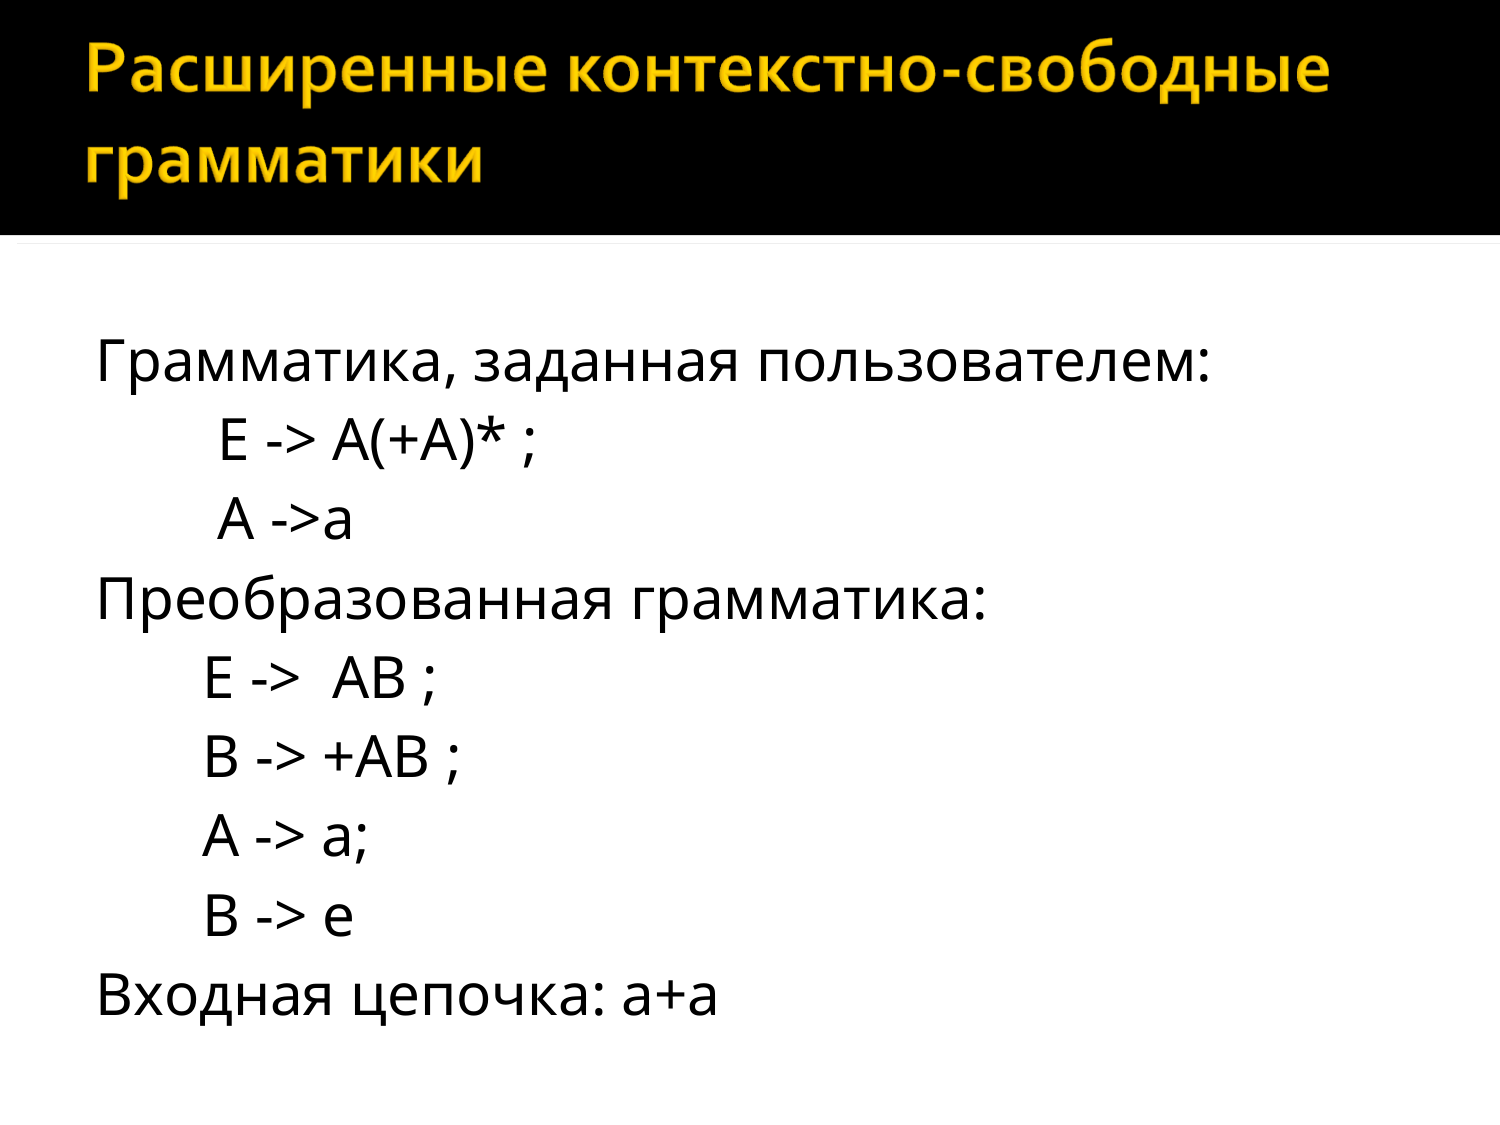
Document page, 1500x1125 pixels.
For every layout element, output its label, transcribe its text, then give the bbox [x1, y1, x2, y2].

list Грамматика, заданная пользователем: E -> A(+A)* ; A ->a Преобразованная грамматика: E -> AB ; B -> +AB ; A -> a; B -> e Входная цепочка: a+a [67, 304, 1418, 1063]
text_box [36, 0, 1422, 247]
